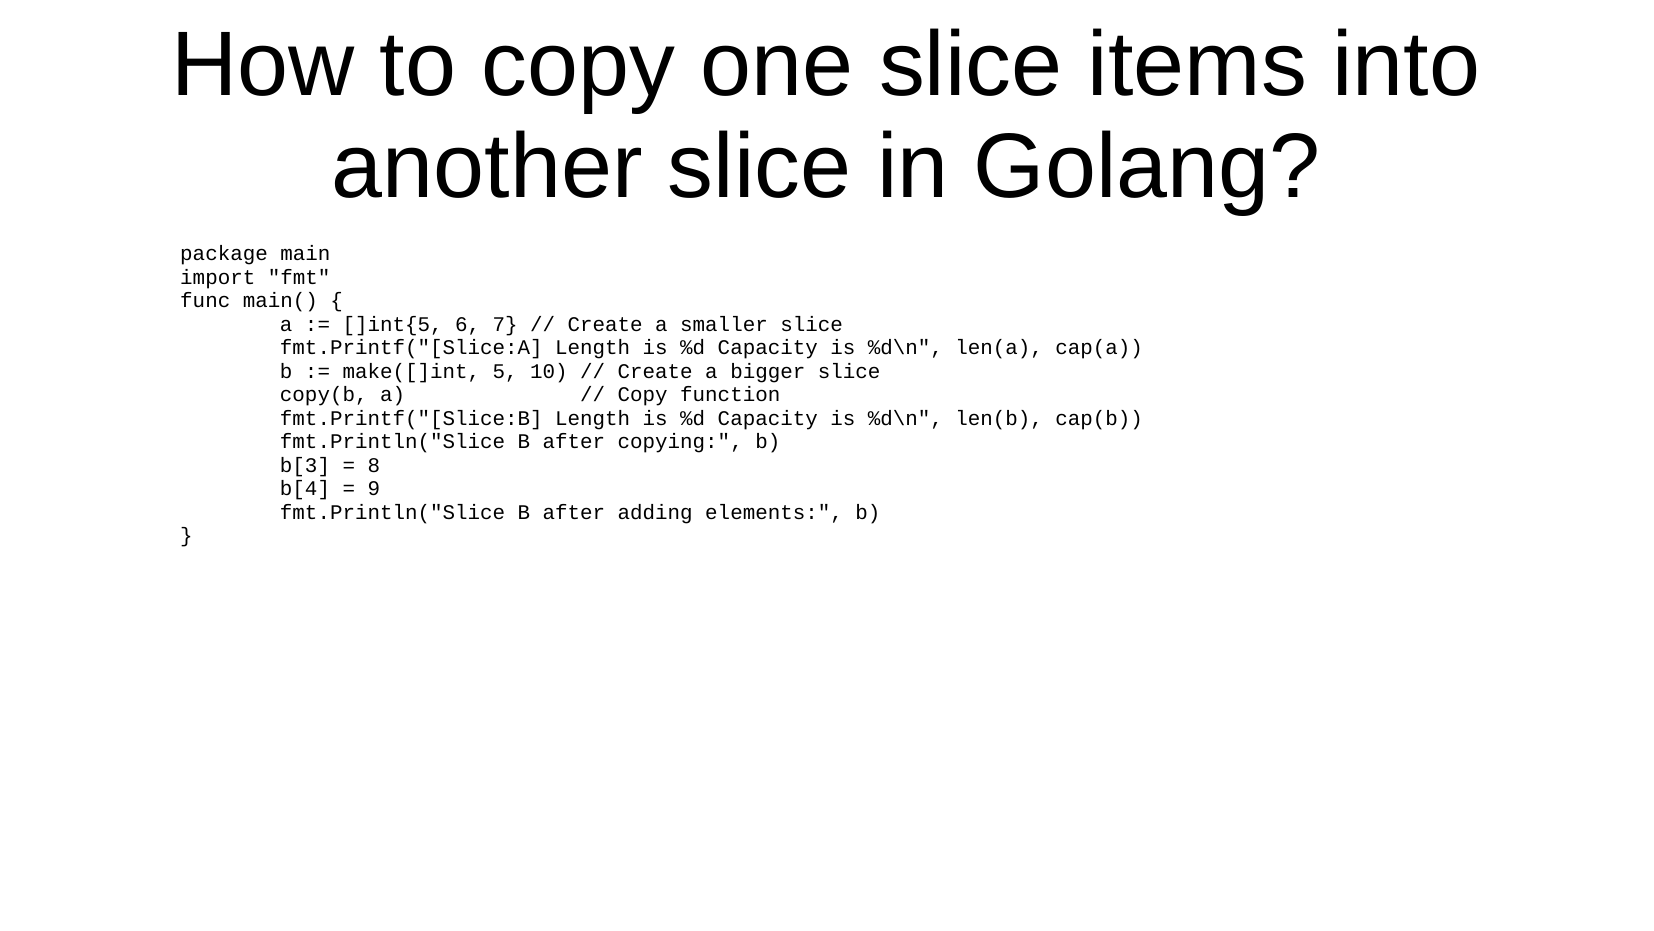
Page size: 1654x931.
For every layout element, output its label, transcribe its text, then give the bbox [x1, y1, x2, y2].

title How to copy one slice items into another slice in Golang? [82, 12, 1571, 218]
text_box package main import "fmt" func main() { a := []int{5, 6, 7} // Create a smaller slice fmt.Printf("[Slice:A] Length is %d Capacity is %d\n", len(a), cap(a)) b := make([]int, 5, 10) // Create a bigger slice copy(b, a) // Copy function fmt.Printf("[Slice:B] Length is %d Capacity is %d\n", len(b), cap(b)) fmt.Println("Slice B after copying:", b) b[3] = 8 b[4] = 9 fmt.Println("Slice B after adding elements:", b) } [165, 236, 1329, 628]
